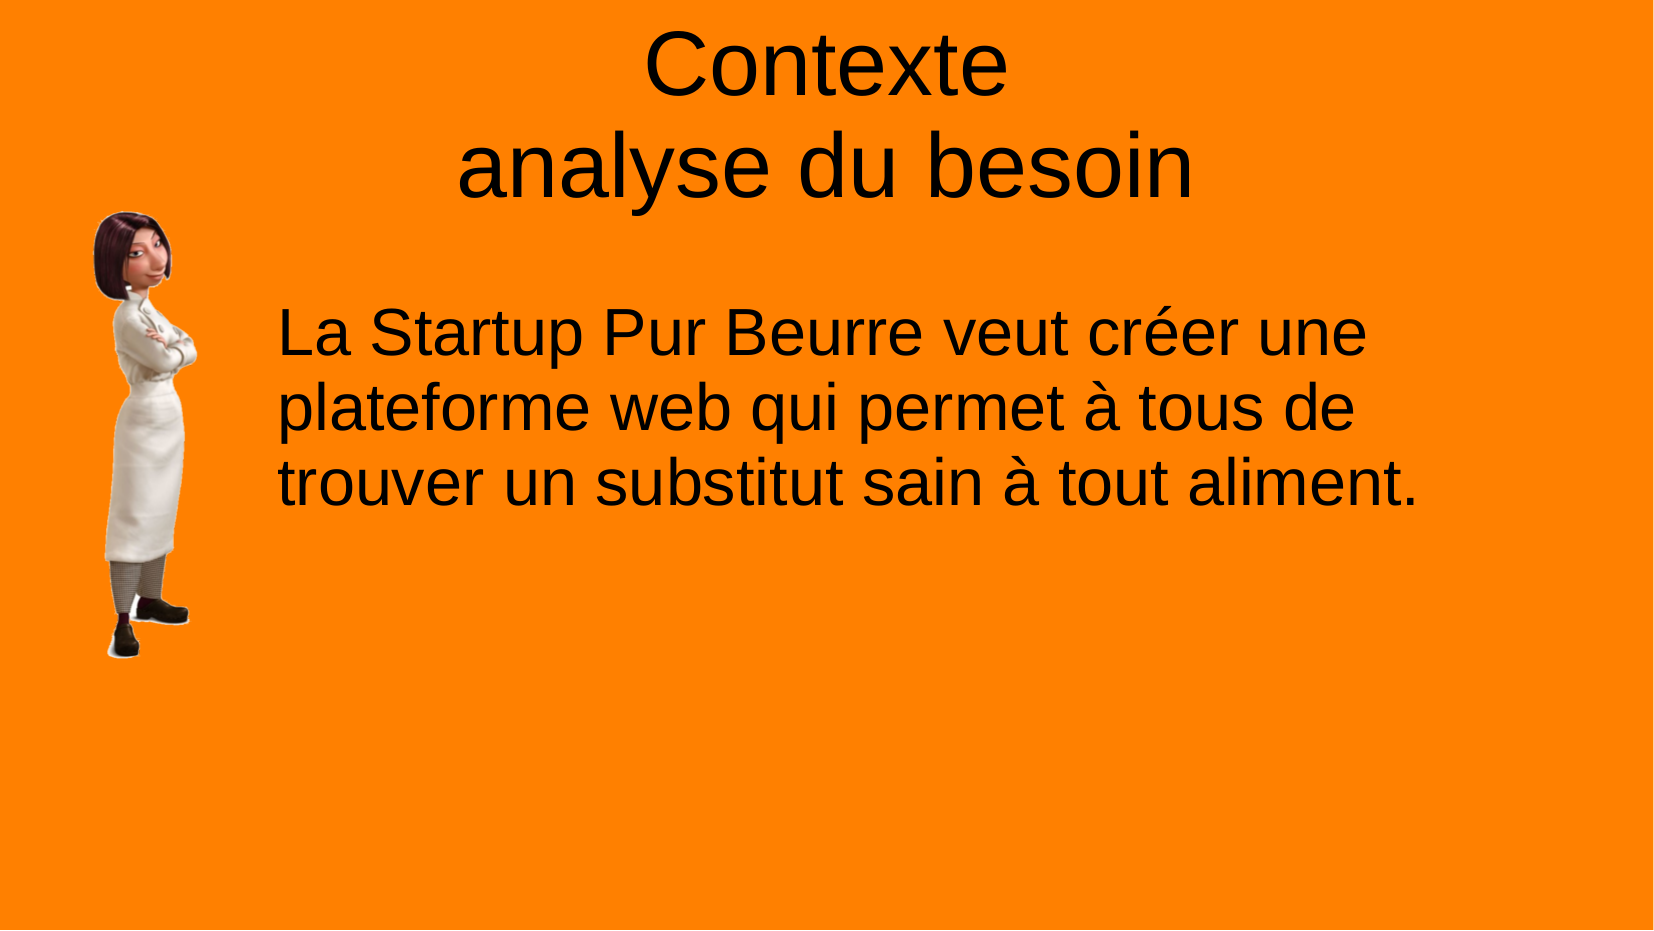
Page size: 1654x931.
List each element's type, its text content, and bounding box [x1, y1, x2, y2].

picture [29, 177, 260, 677]
list La Startup Pur Beurre veut créer une plateforme web qui permet à tous de trouver un substitut sain à tout aliment. [206, 295, 1571, 758]
title Contexte analyse du besoin [82, 12, 1571, 218]
